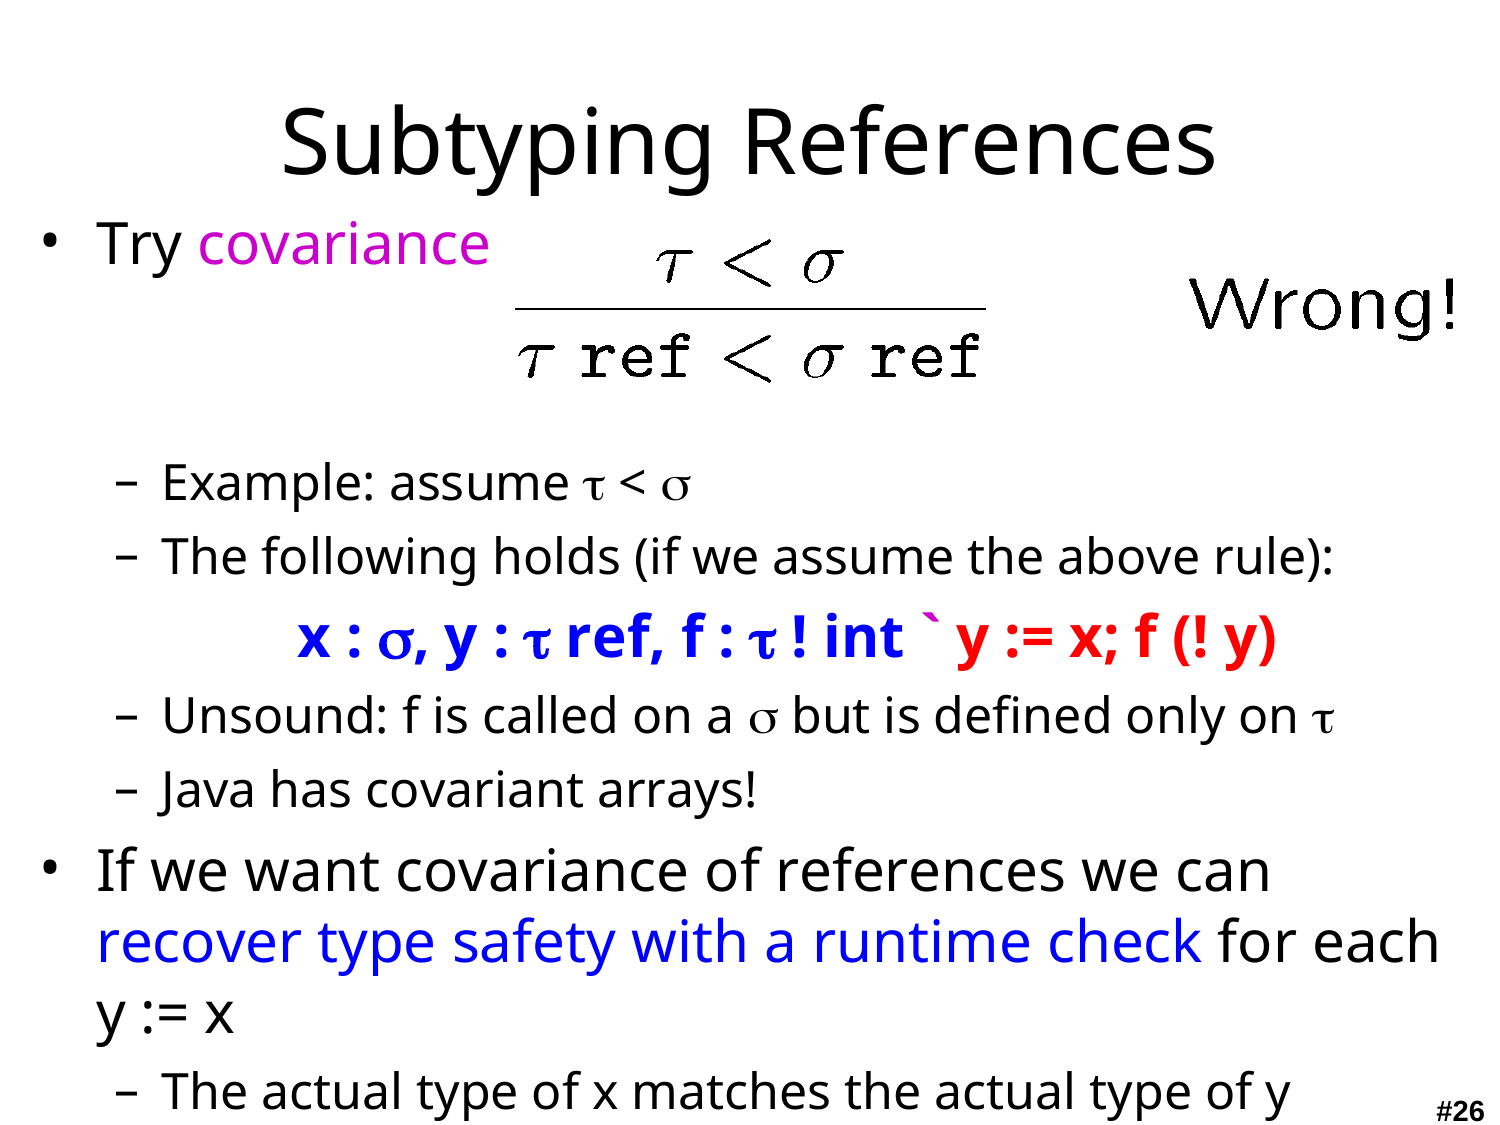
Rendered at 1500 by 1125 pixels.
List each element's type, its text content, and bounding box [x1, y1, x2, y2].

list Try covariance Example: assume  <  The following holds (if we assume the above rule): x : , y :  ref, f :  ! int ` y := x; f (! y) Unsound: f is called on a  but is defined only on  Java has covariant arrays! If we want covariance of references we can recover type safety with a runtime check for each y := x The actual type of x matches the actual type of y But this is generally considered a bad design [24, 199, 1476, 1038]
title Subtyping References [24, 45, 1476, 199]
picture [512, 237, 1453, 385]
